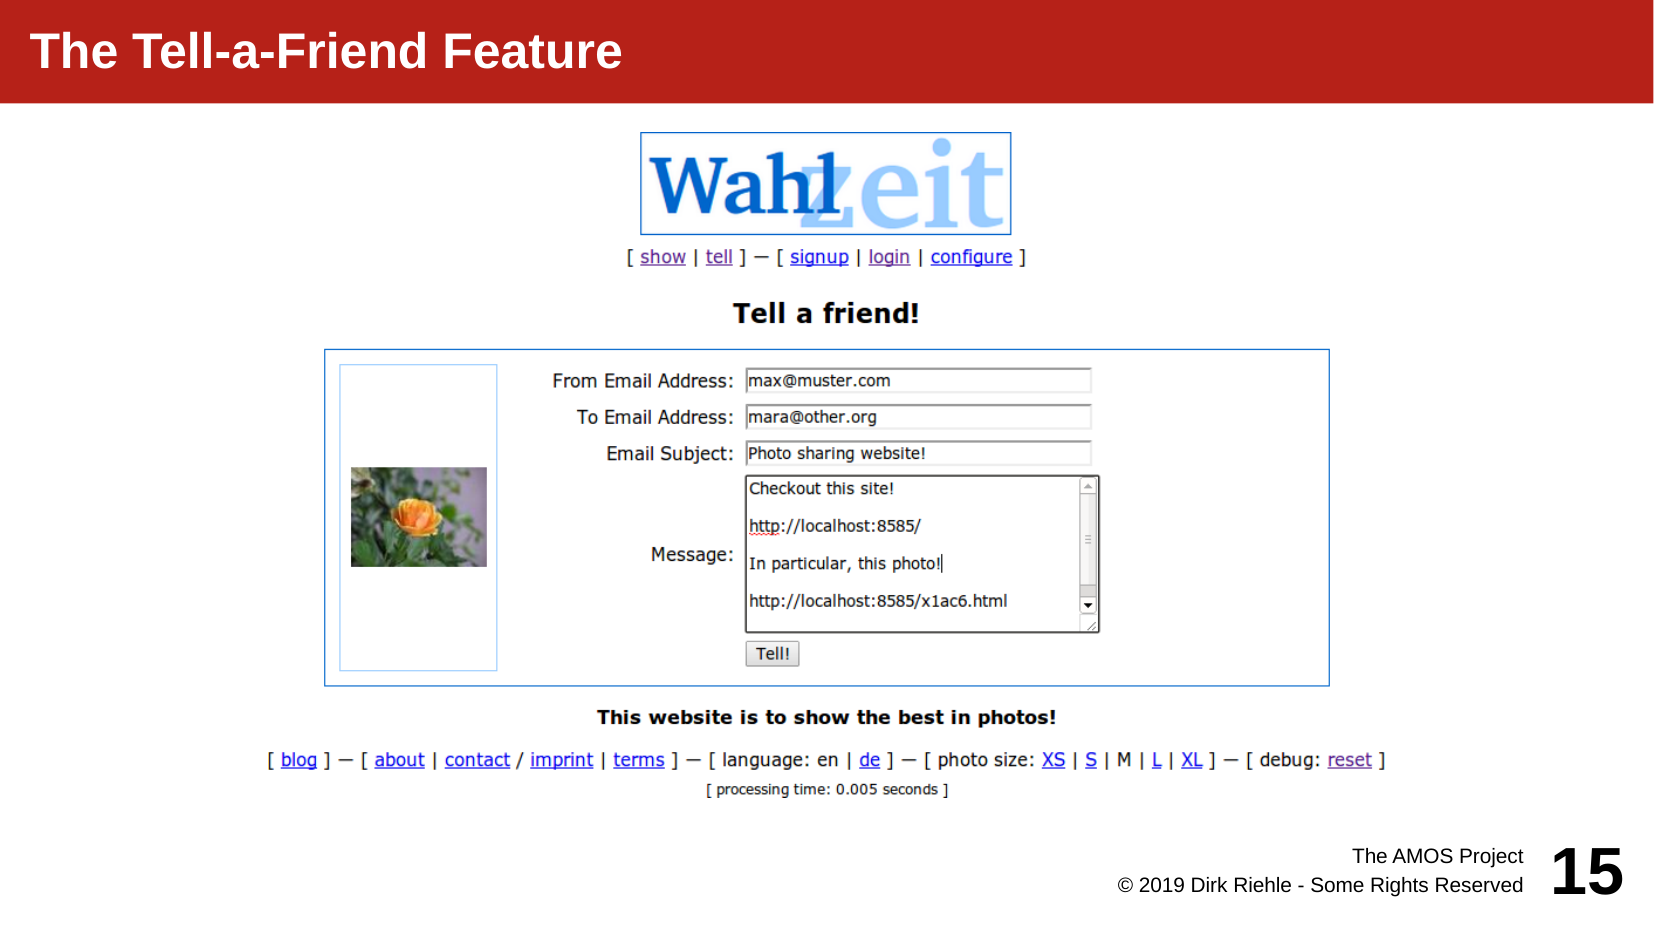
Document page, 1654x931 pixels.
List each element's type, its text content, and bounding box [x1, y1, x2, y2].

title The Tell-a-Friend Feature [0, 0, 1654, 104]
picture [256, 132, 1398, 827]
